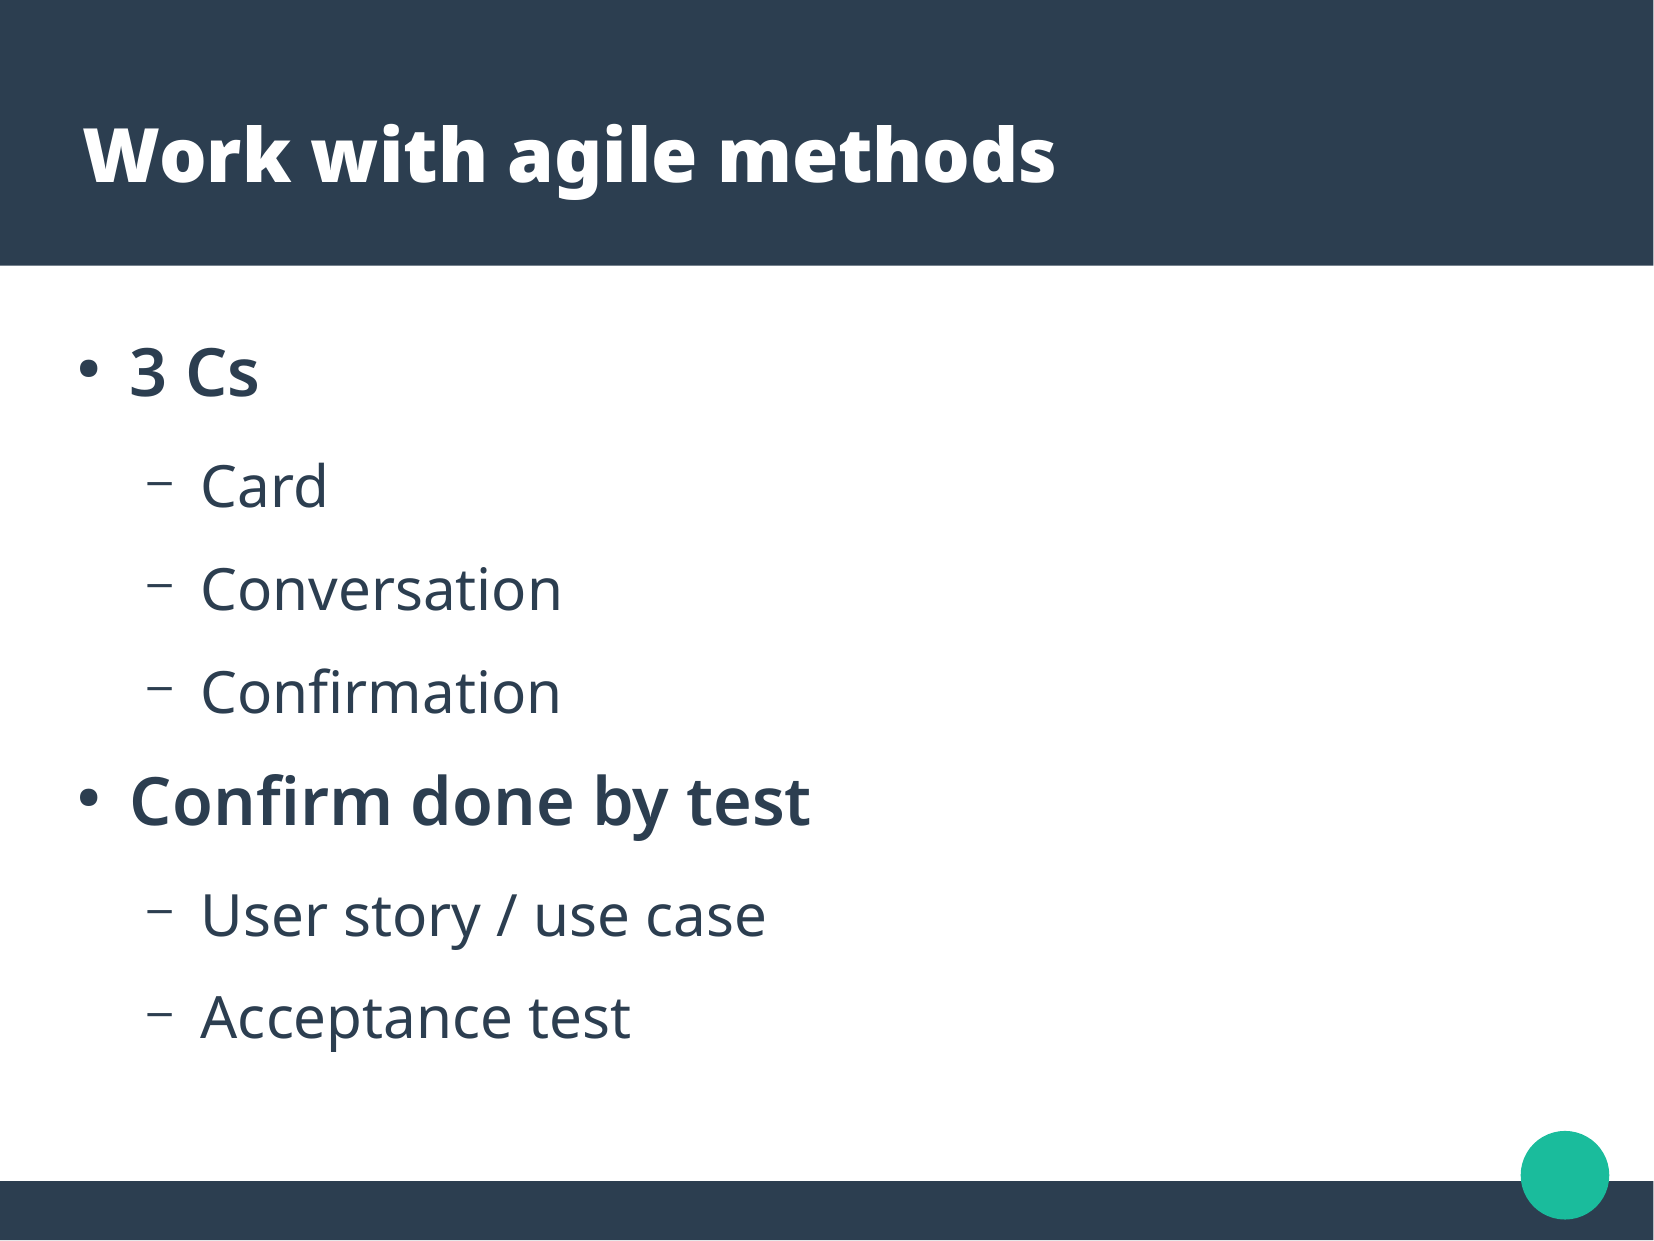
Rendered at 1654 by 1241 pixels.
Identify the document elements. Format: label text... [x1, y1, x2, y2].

title Work with agile methods [82, 49, 1571, 257]
list 3 Cs Card Conversation Confirmation Confirm done by test User story / use case Acceptance test [59, 324, 1560, 1152]
